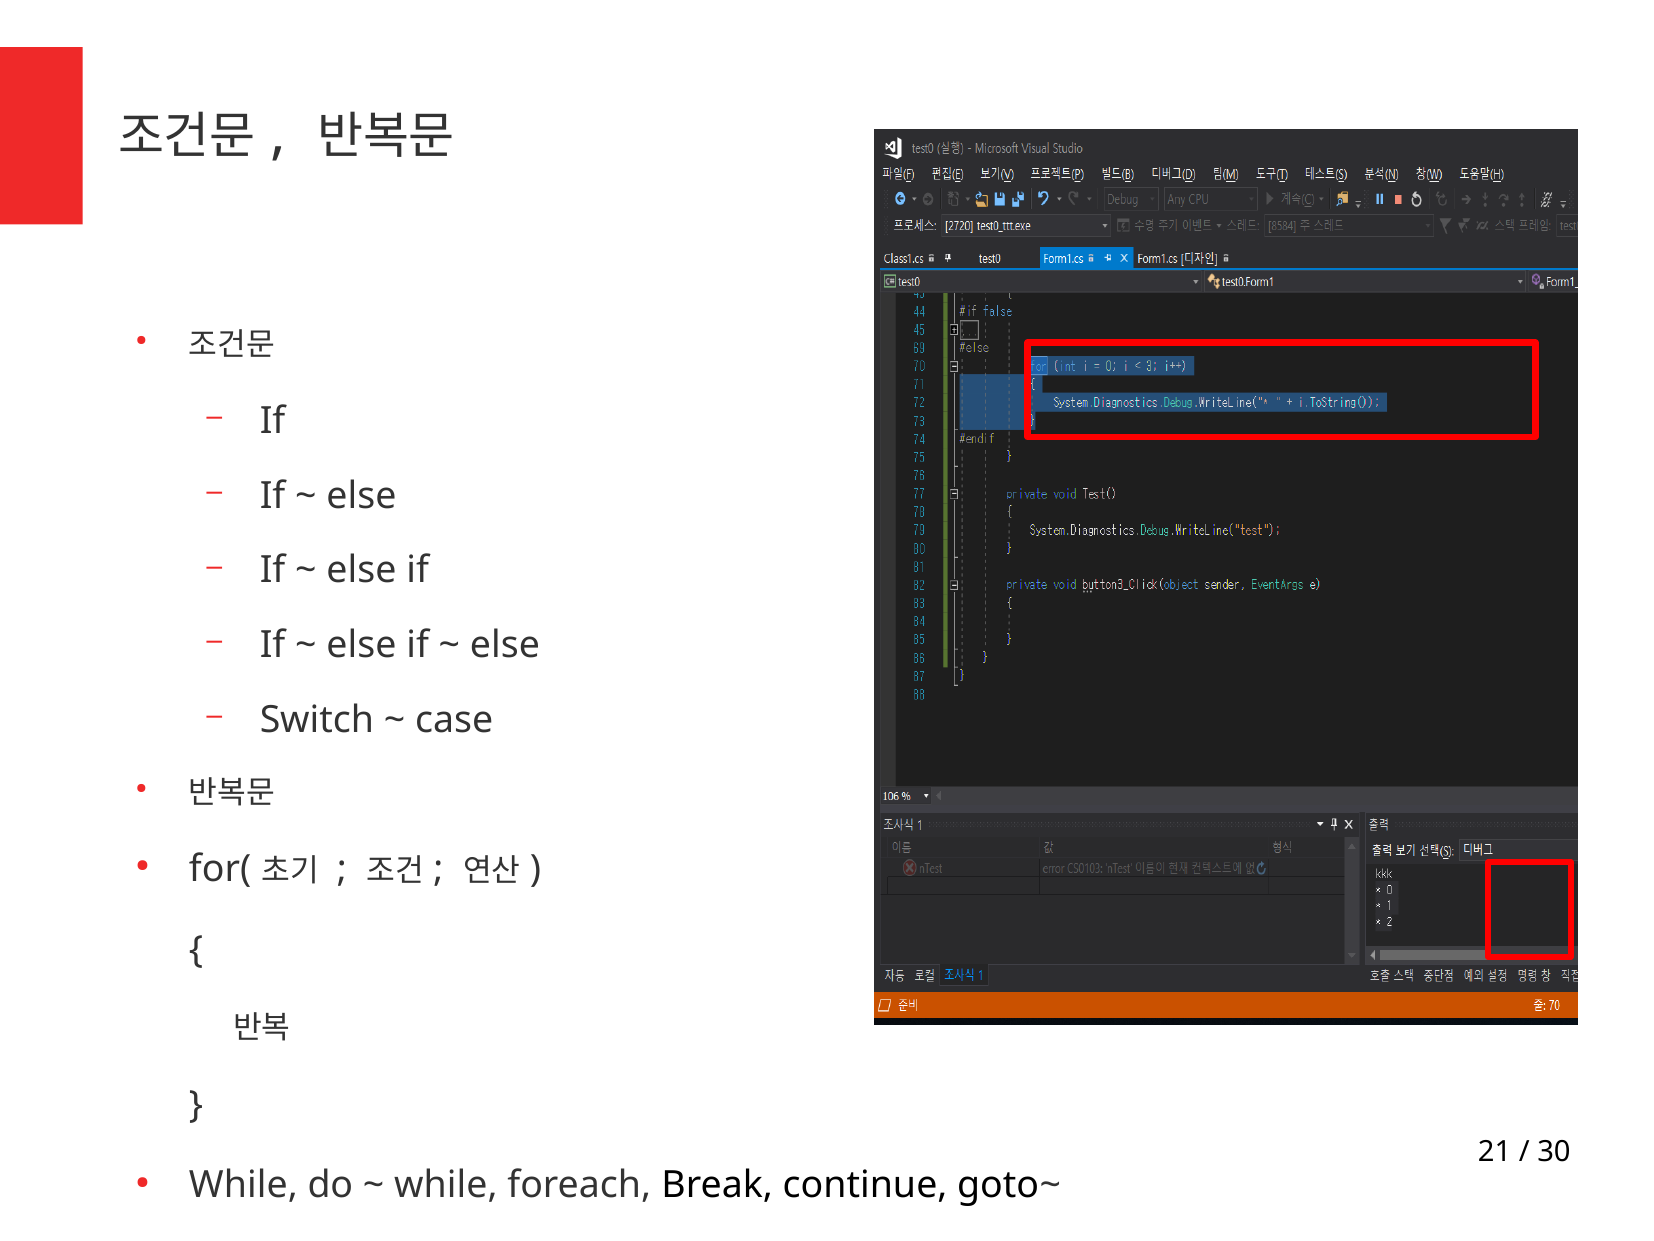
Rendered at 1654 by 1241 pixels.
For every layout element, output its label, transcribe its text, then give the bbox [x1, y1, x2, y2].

picture [874, 129, 1578, 1025]
list 조건문 If If ~ else If ~ else if If ~ else if ~ else Switch ~ case 반복문 for(초기 ; 조건; 연산) { 반복 } While, do ~ while, foreach, Break, continue, goto~ [118, 318, 1630, 1039]
title 조건문, 반복문 [118, 49, 1571, 213]
